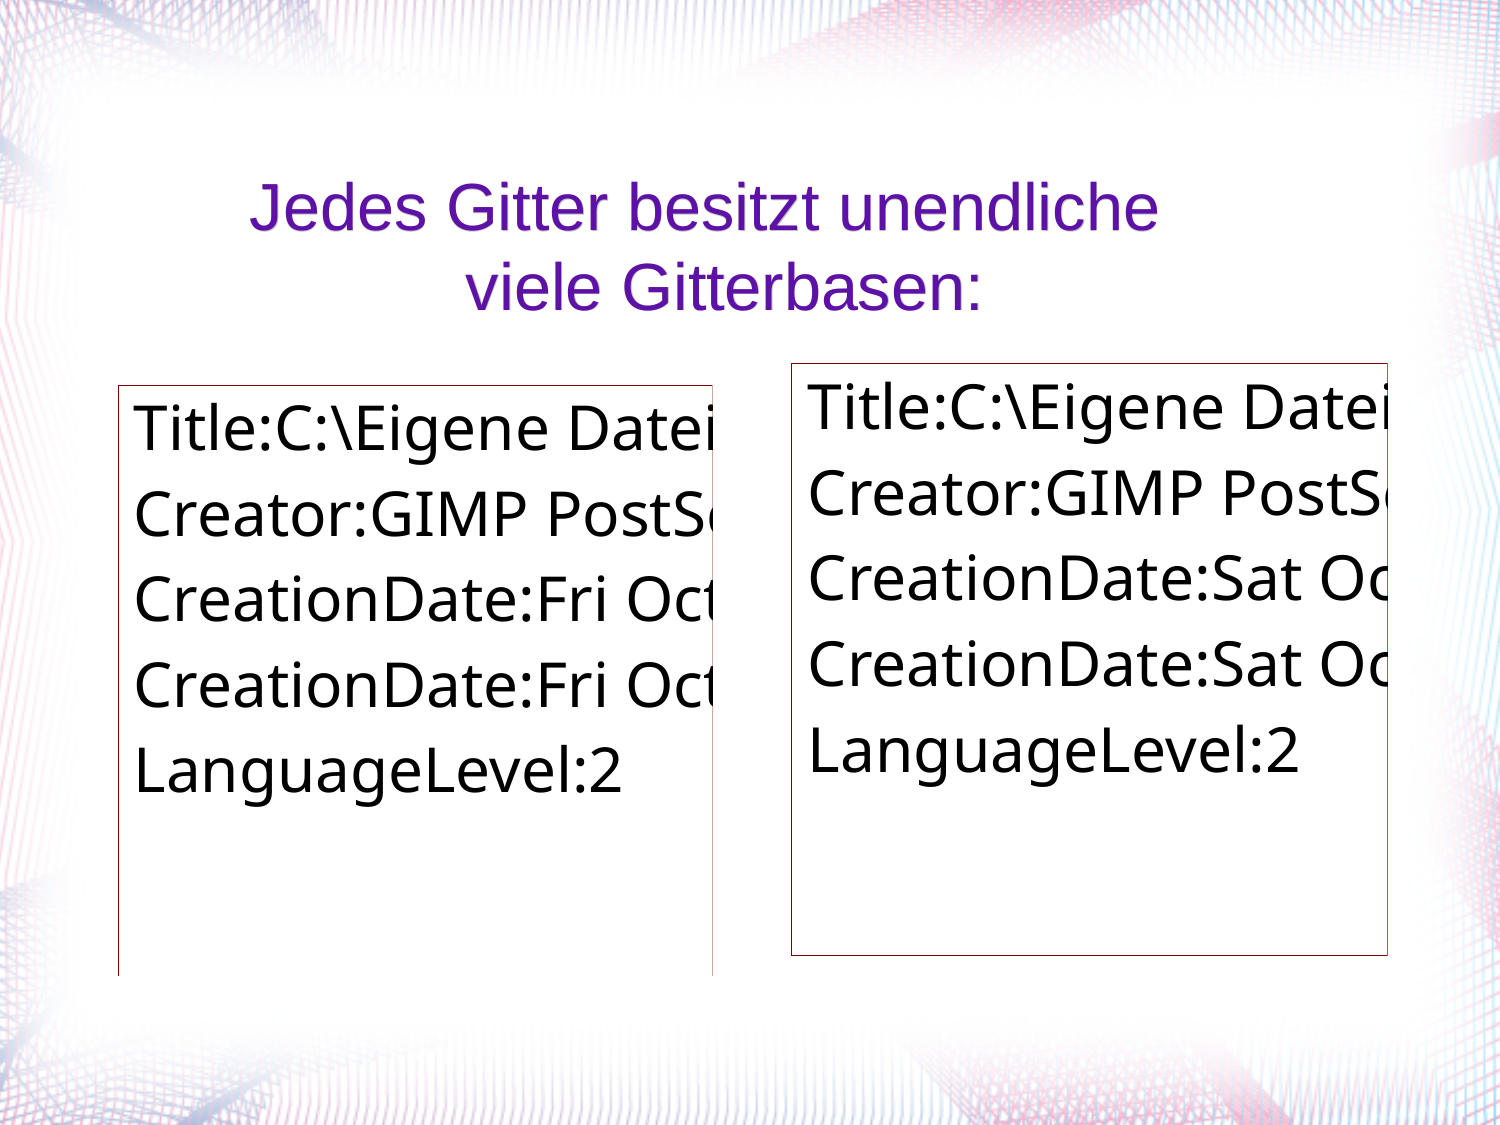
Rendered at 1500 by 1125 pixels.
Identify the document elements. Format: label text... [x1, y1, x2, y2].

title Jedes Gitter besitzt unendliche viele Gitterbasen: [211, 155, 1299, 332]
picture [0, 0, 1500, 1125]
